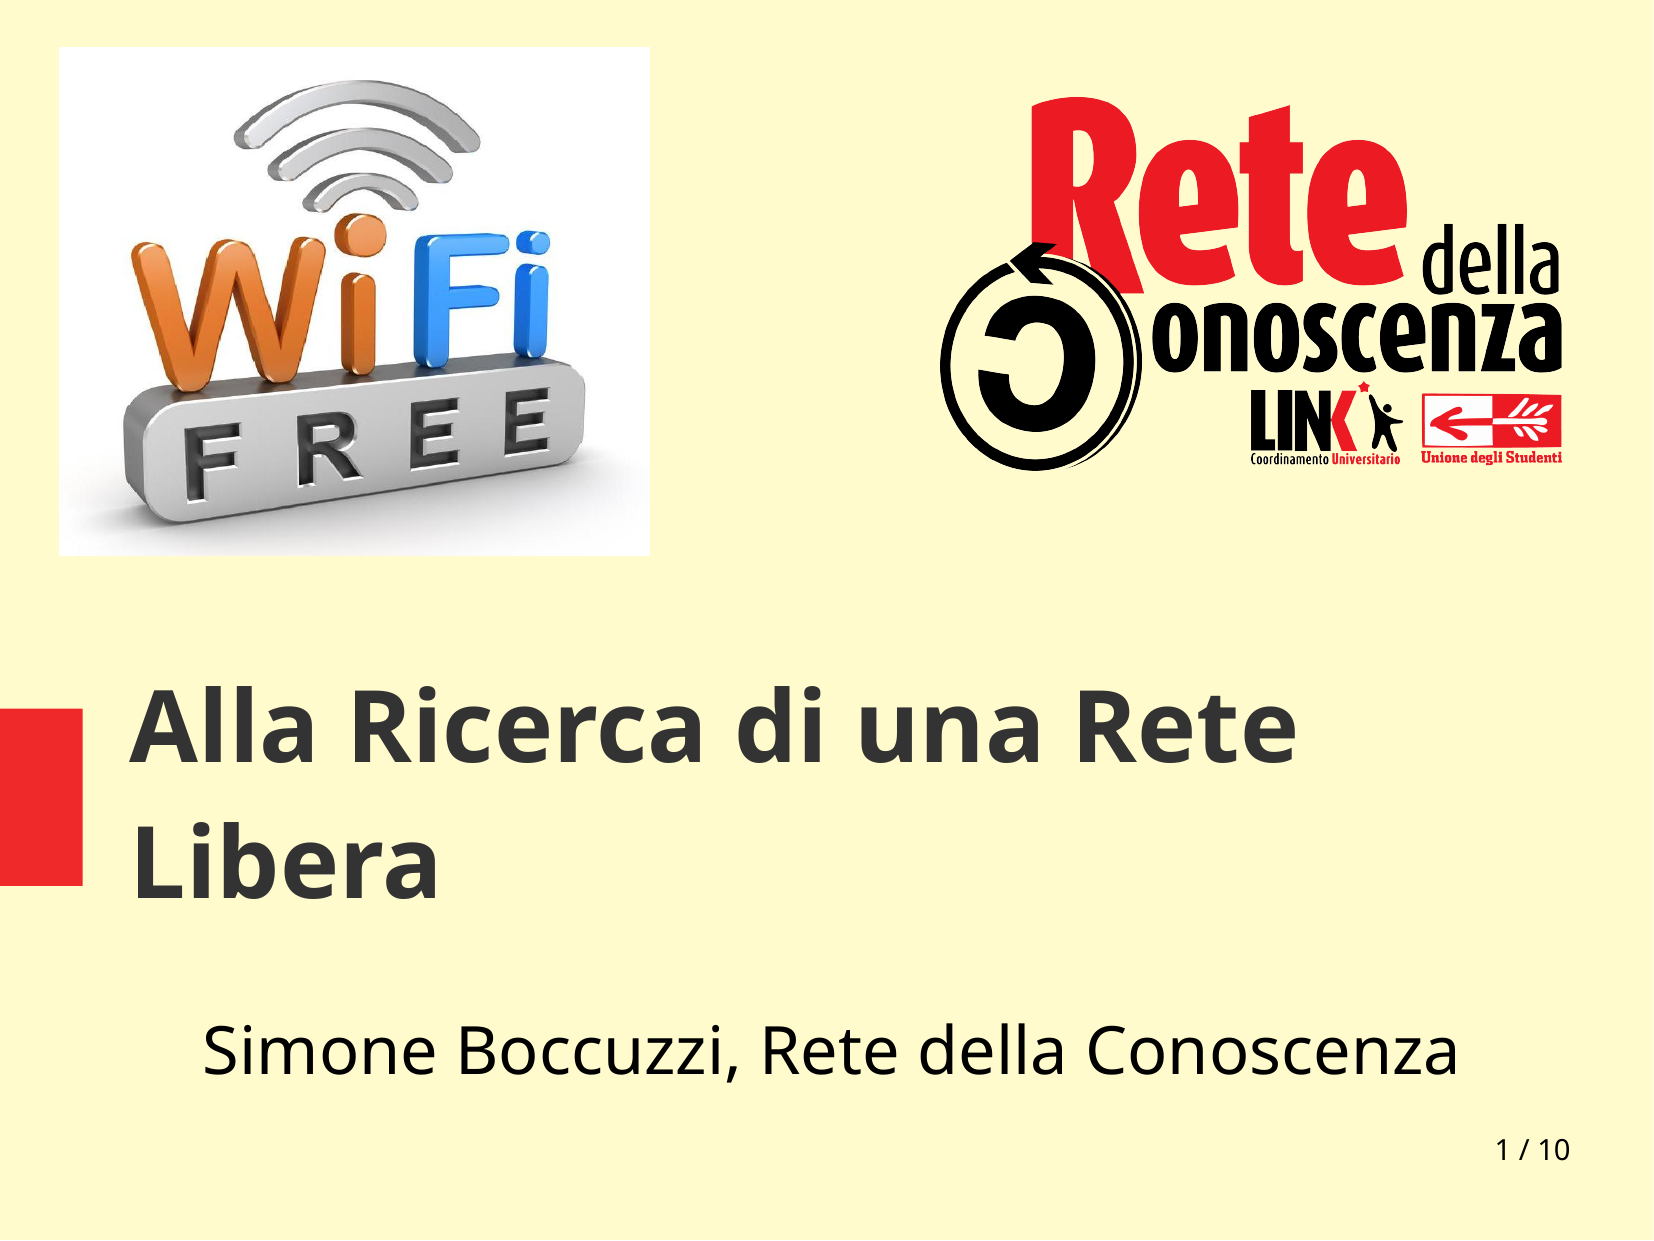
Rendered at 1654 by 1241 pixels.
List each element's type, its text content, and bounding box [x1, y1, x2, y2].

title Alla Ricerca di una Rete Libera [129, 655, 1536, 928]
picture [59, 47, 650, 556]
picture [933, 77, 1574, 473]
subtitle Simone Boccuzzi, Rete della Conoscenza [129, 968, 1536, 1130]
